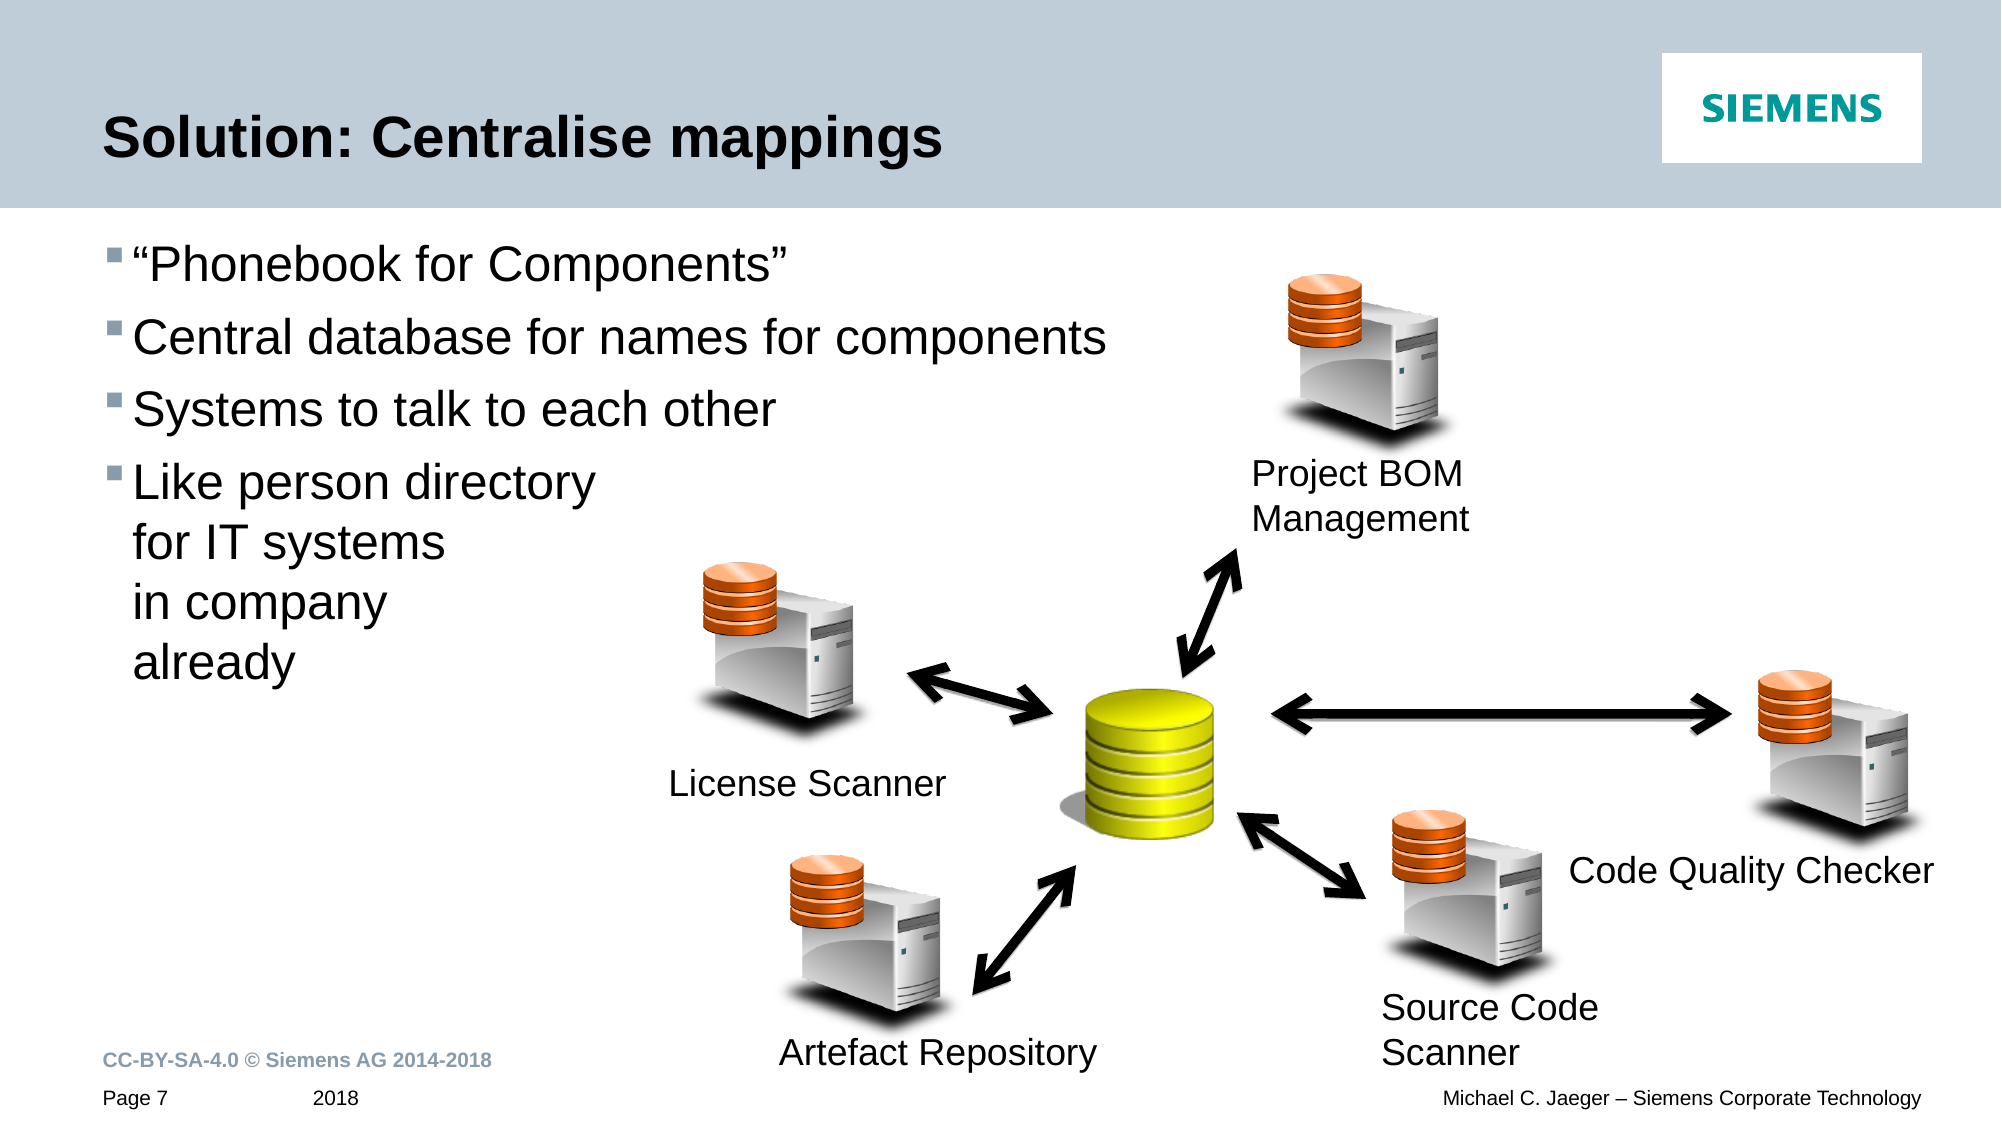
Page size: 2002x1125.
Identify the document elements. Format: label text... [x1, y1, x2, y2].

picture [677, 539, 886, 748]
text_box Source Code Scanner [1366, 975, 1733, 1081]
title Solution: Centralise mappings [0, 0, 2001, 208]
picture [1366, 786, 1575, 975]
picture [1054, 673, 1237, 856]
picture [1732, 647, 1941, 838]
picture [764, 831, 973, 1020]
text_box Artefact Repository [764, 1020, 1131, 1081]
text_box License Scanner [653, 751, 1020, 812]
list “Phonebook for Components” Central database for names for components Systems to talk to each other Like person directory for IT systems in company already [102, 231, 1922, 694]
picture [1262, 251, 1471, 442]
text_box Code Quality Checker [1553, 838, 1980, 899]
text_box Project BOM Management [1236, 442, 1686, 547]
